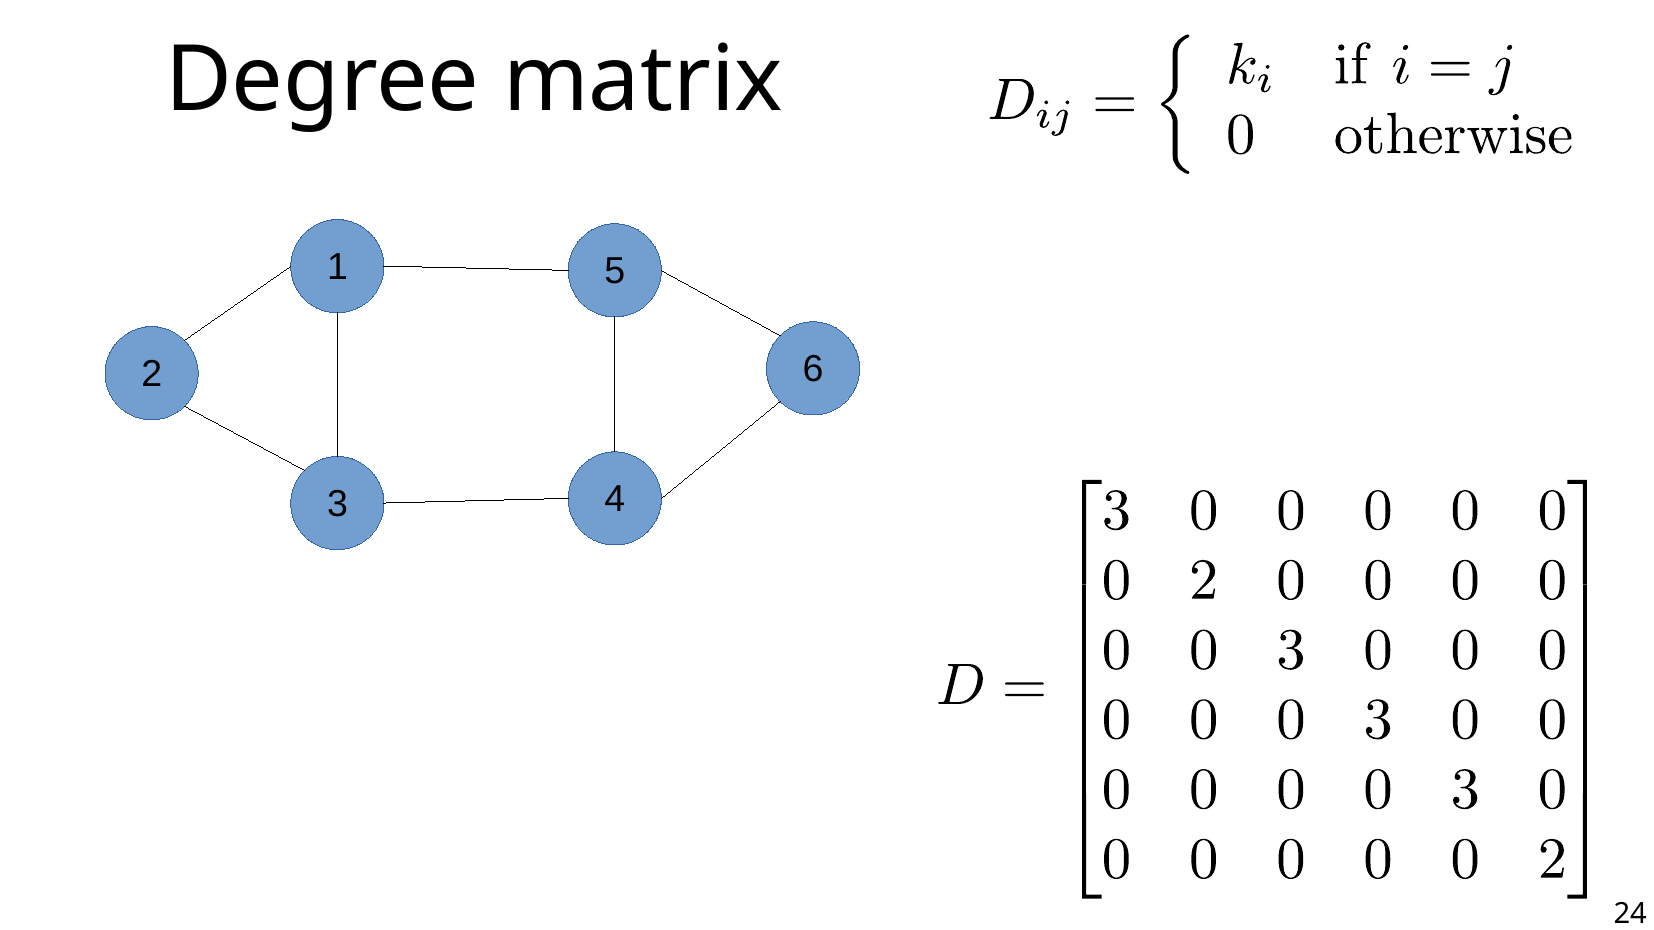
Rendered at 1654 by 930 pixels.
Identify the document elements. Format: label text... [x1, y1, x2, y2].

text_box 3 [290, 456, 384, 550]
text_box 6 [766, 321, 860, 415]
text_box 5 [568, 223, 662, 317]
text_box 4 [568, 451, 662, 545]
text_box [986, 34, 1574, 174]
text_box 1 [290, 219, 384, 313]
text_box [935, 479, 1606, 899]
text_box 2 [105, 326, 199, 420]
title Degree matrix [15, 15, 934, 135]
